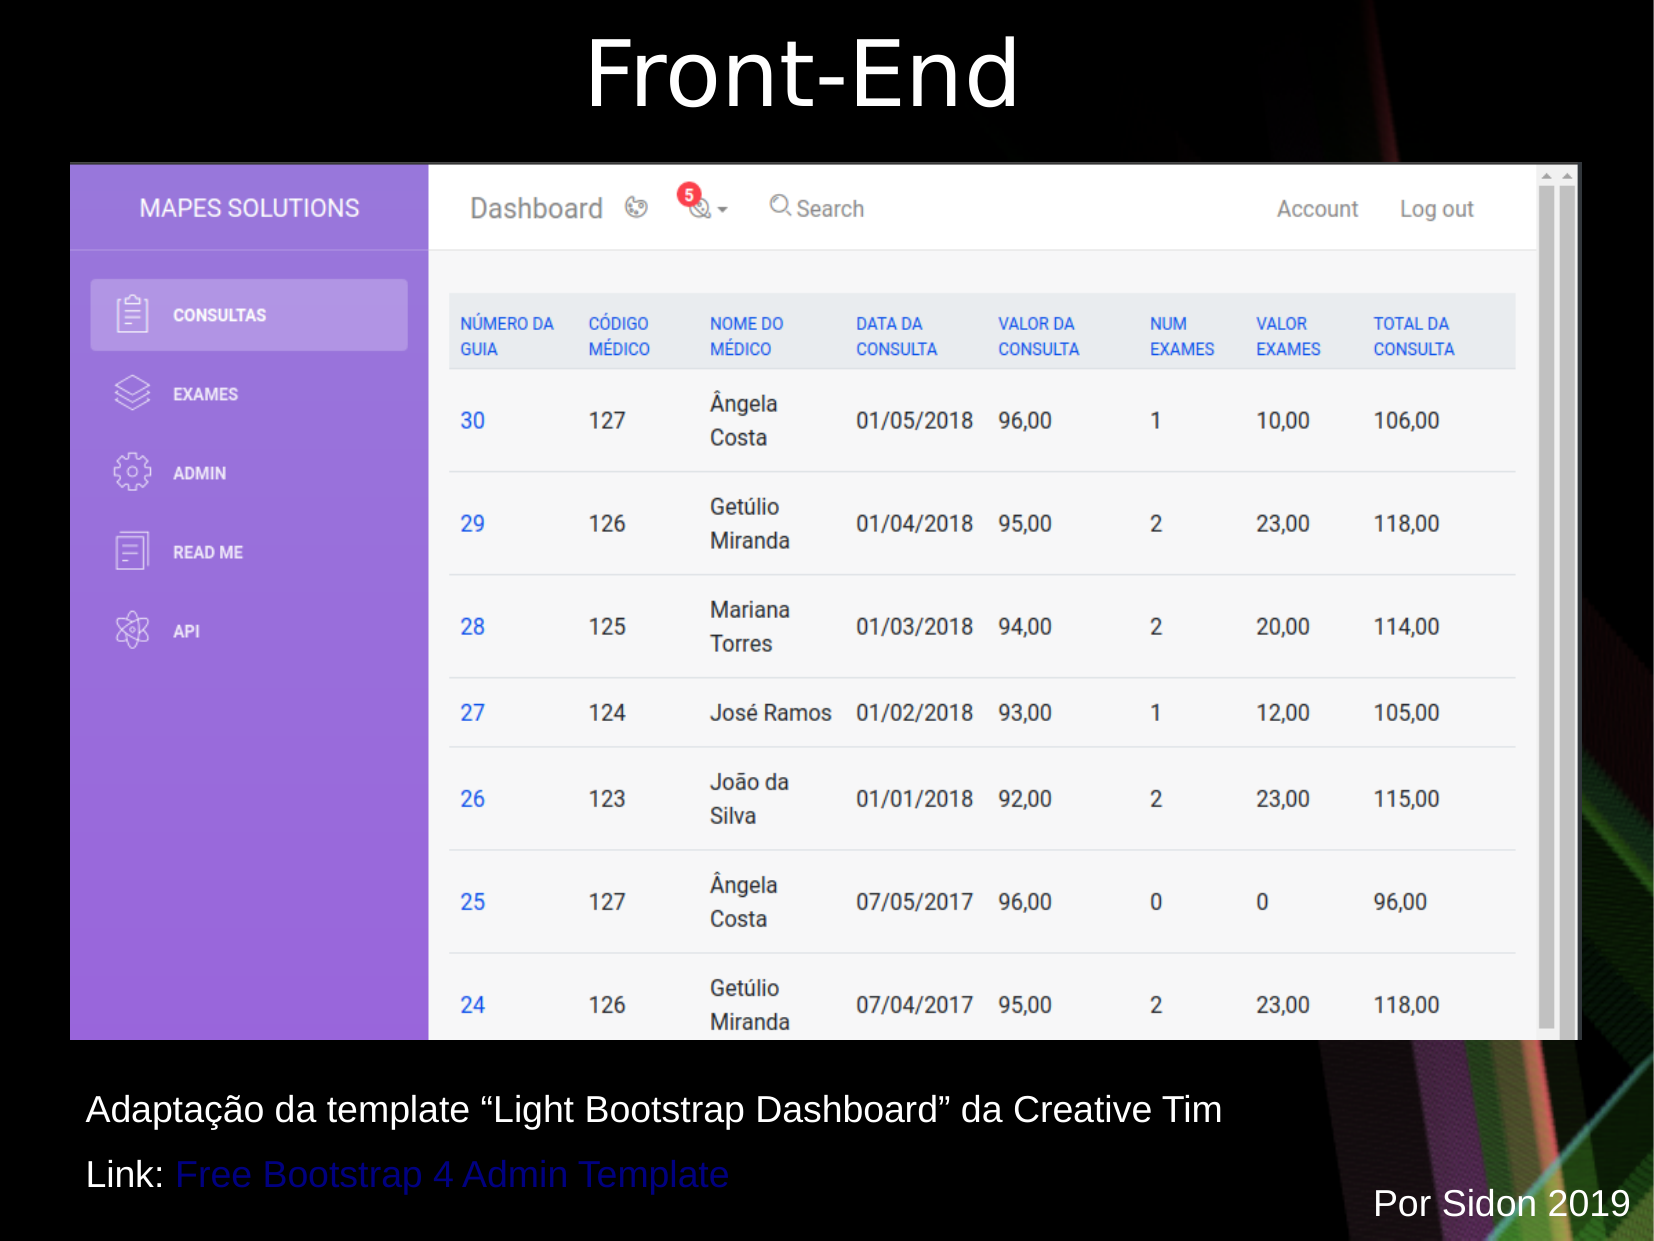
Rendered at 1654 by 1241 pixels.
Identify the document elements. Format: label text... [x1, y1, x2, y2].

title Front-End [555, 13, 1052, 136]
text_box Por Sidon 2019 [1358, 1175, 1646, 1233]
picture [0, 0, 1654, 1241]
text_box Adaptação da template “Light Bootstrap Dashboard” da Creative Tim [70, 1080, 1239, 1138]
text_box Link: Free Bootstrap 4 Admin Template [70, 1145, 745, 1203]
